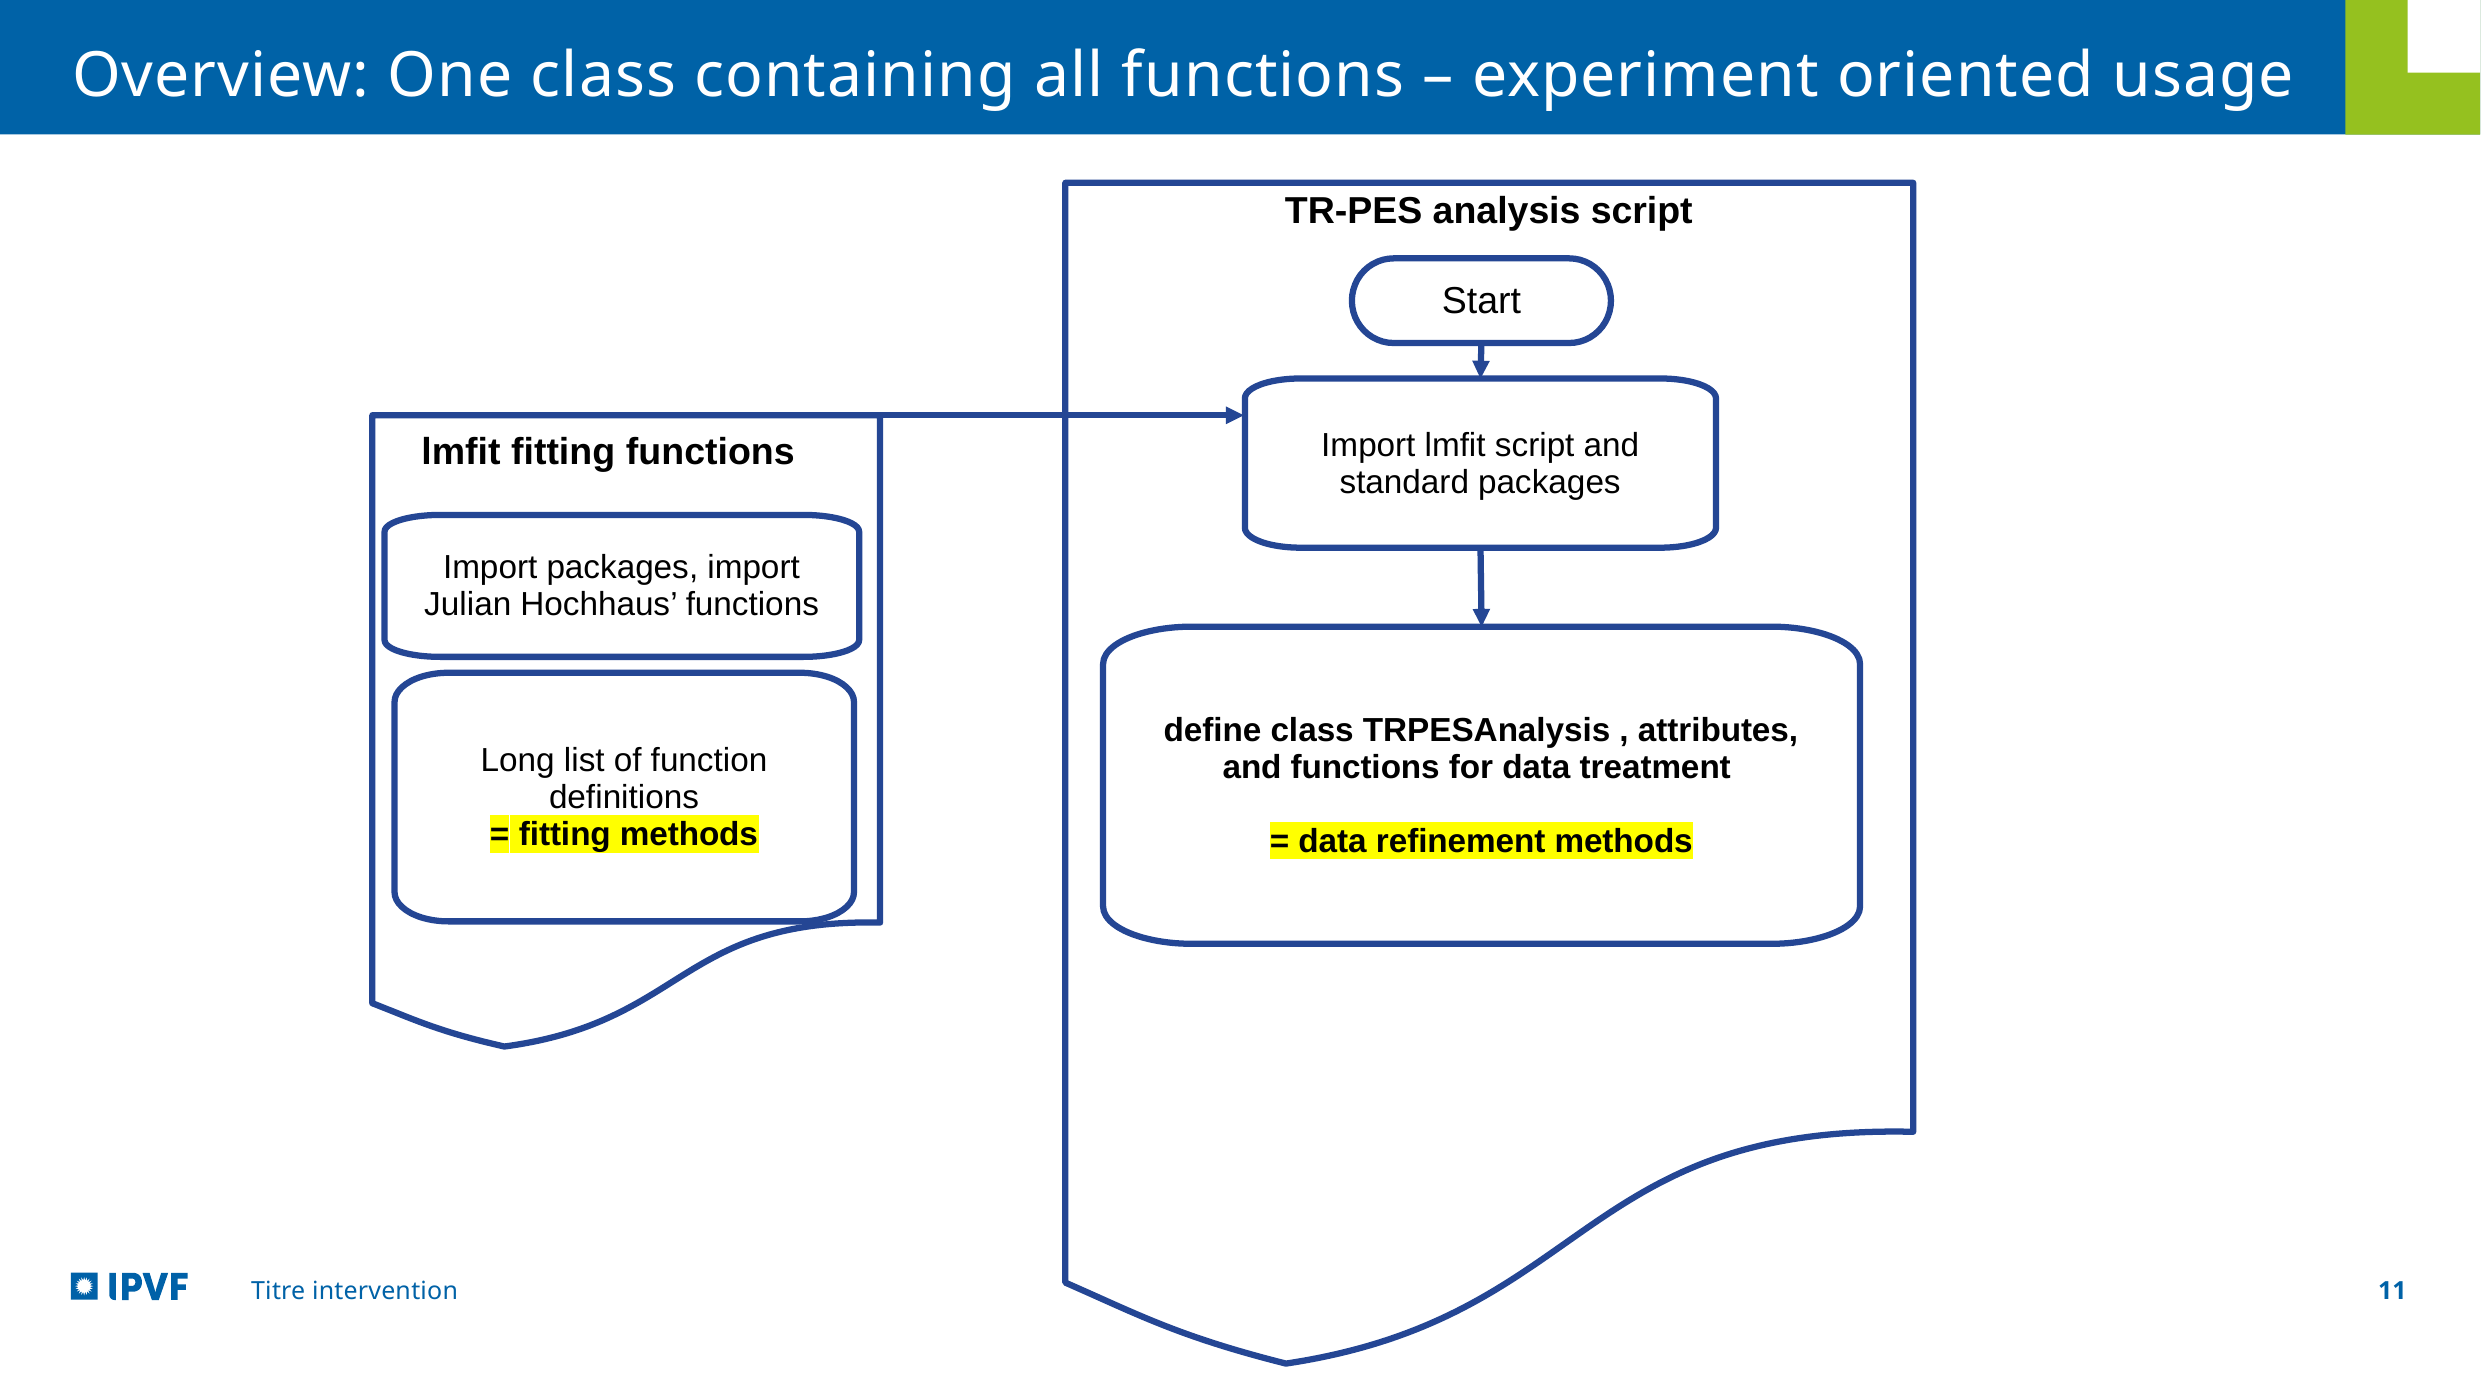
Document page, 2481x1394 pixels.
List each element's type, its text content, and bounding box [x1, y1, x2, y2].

text_box define class TRPESAnalysis , attributes, and functions for data treatment = data refinement methods [1103, 626, 1861, 944]
text_box Import packages, import Julian Hochhaus’ functions [384, 517, 860, 657]
list Overview: One class containing all functions – experiment oriented usage [57, 26, 2326, 112]
text_box Long list of function definitions = fitting methods [394, 672, 854, 922]
text_box lmfit fitting functions [384, 422, 833, 574]
text_box TR-PES analysis script [1070, 182, 1909, 304]
text_box Import lmfit script and standard packages [1244, 378, 1717, 548]
text_box Start [1352, 304, 1611, 343]
